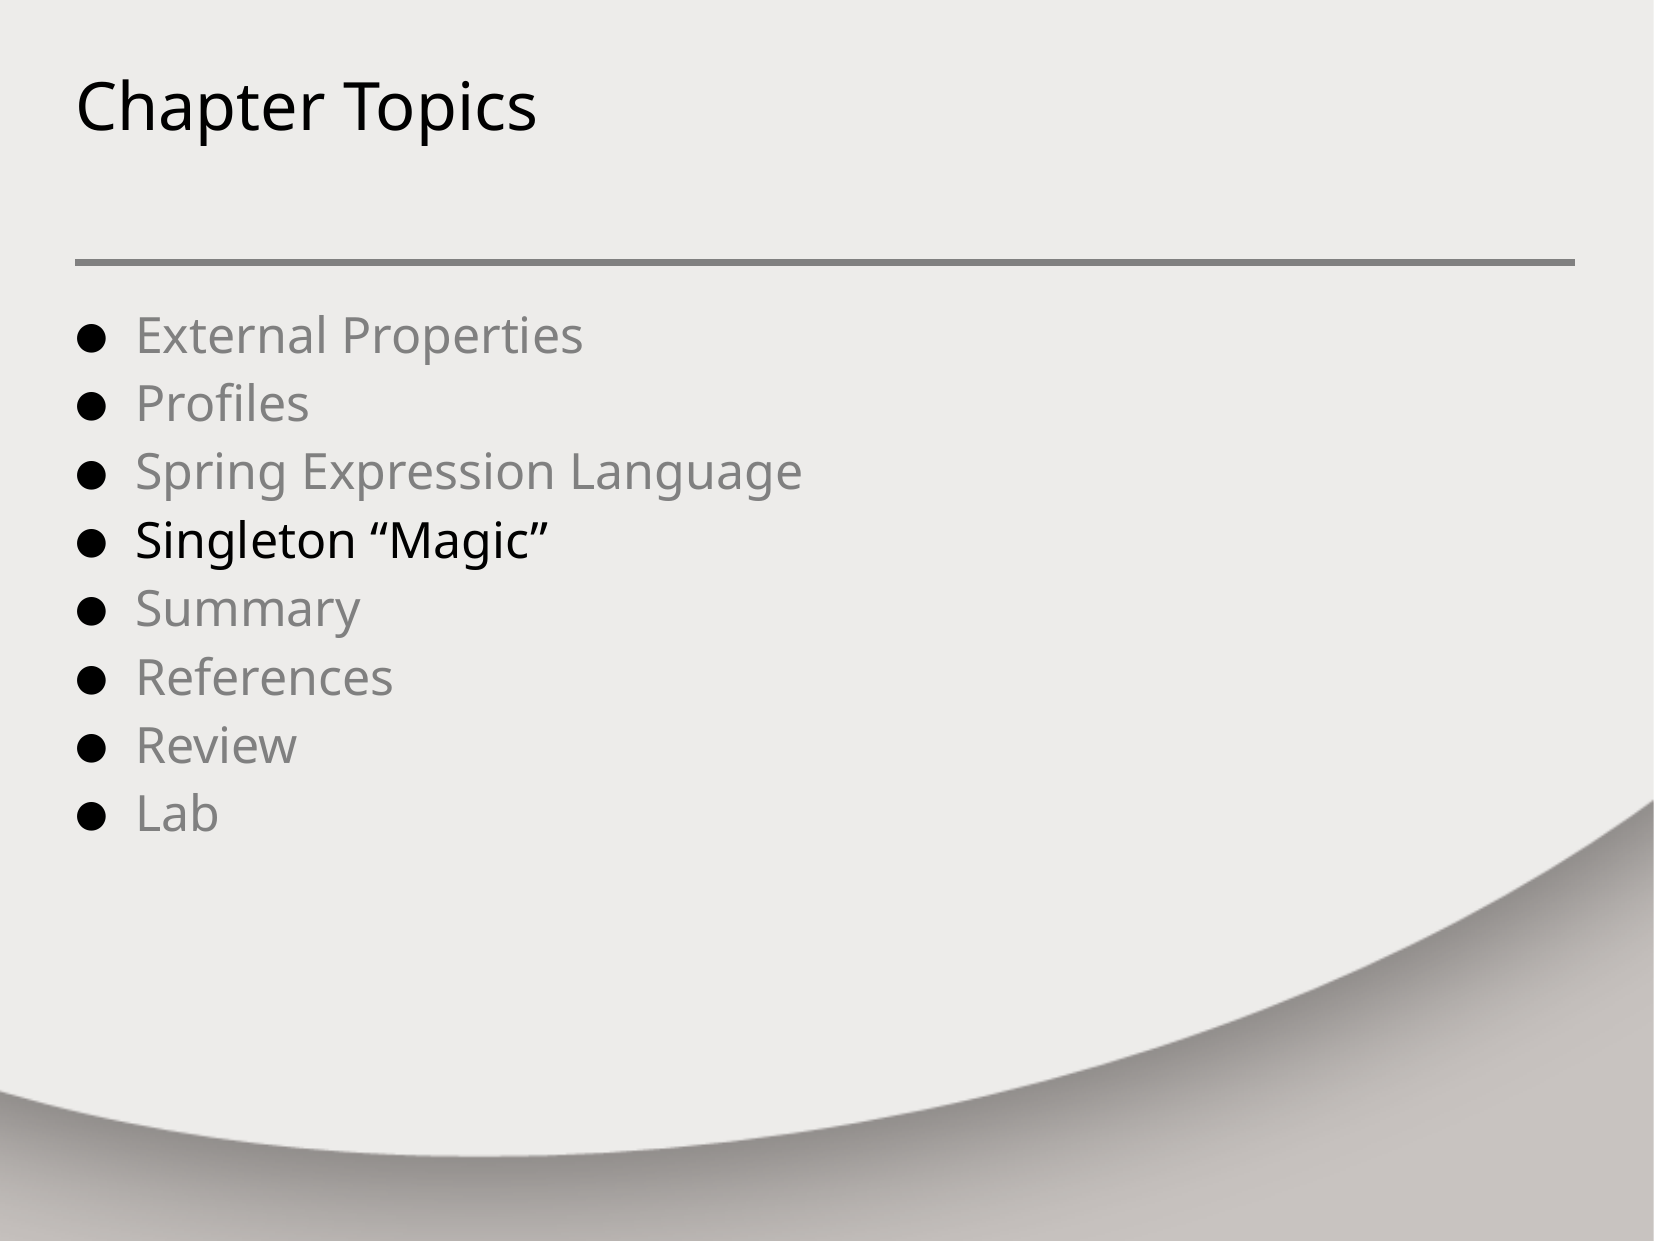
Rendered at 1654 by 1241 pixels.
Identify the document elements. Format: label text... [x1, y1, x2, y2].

picture [0, 0, 1654, 1241]
list External Properties Profiles Spring Expression Language Singleton “Magic” Summary References Review Lab [75, 300, 1576, 1163]
title Chapter Topics [75, 75, 1576, 226]
